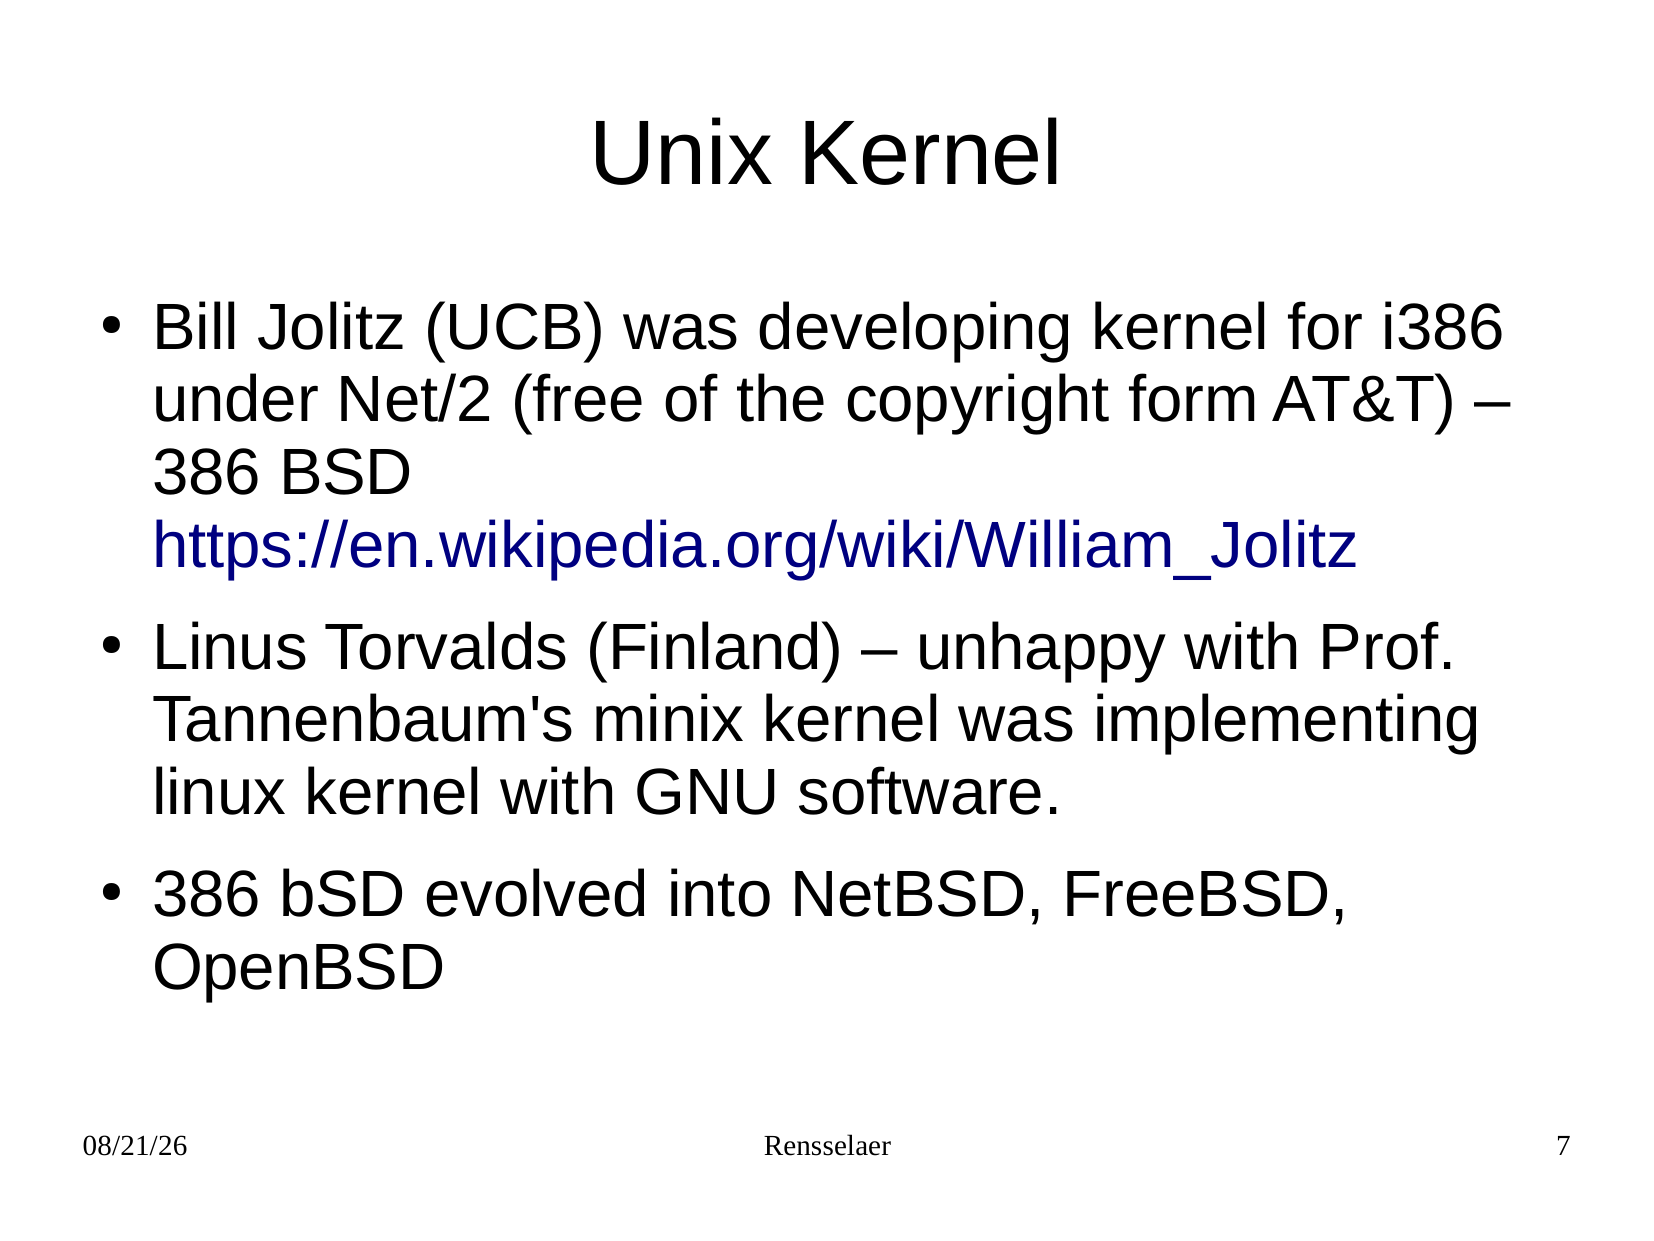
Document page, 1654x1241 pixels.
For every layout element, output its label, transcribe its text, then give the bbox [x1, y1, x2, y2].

list Bill Jolitz (UCB) was developing kernel for i386 under Net/2 (free of the copyright form AT&T) – 386 BSD https://en.wikipedia.org/wiki/William_Jolitz Linus Torvalds (Finland) – unhappy with Prof. Tannenbaum's minix kernel was implementing linux kernel with GNU software. 386 bSD evolved into NetBSD, FreeBSD, OpenBSD [82, 290, 1571, 1010]
title Unix Kernel [82, 49, 1571, 257]
